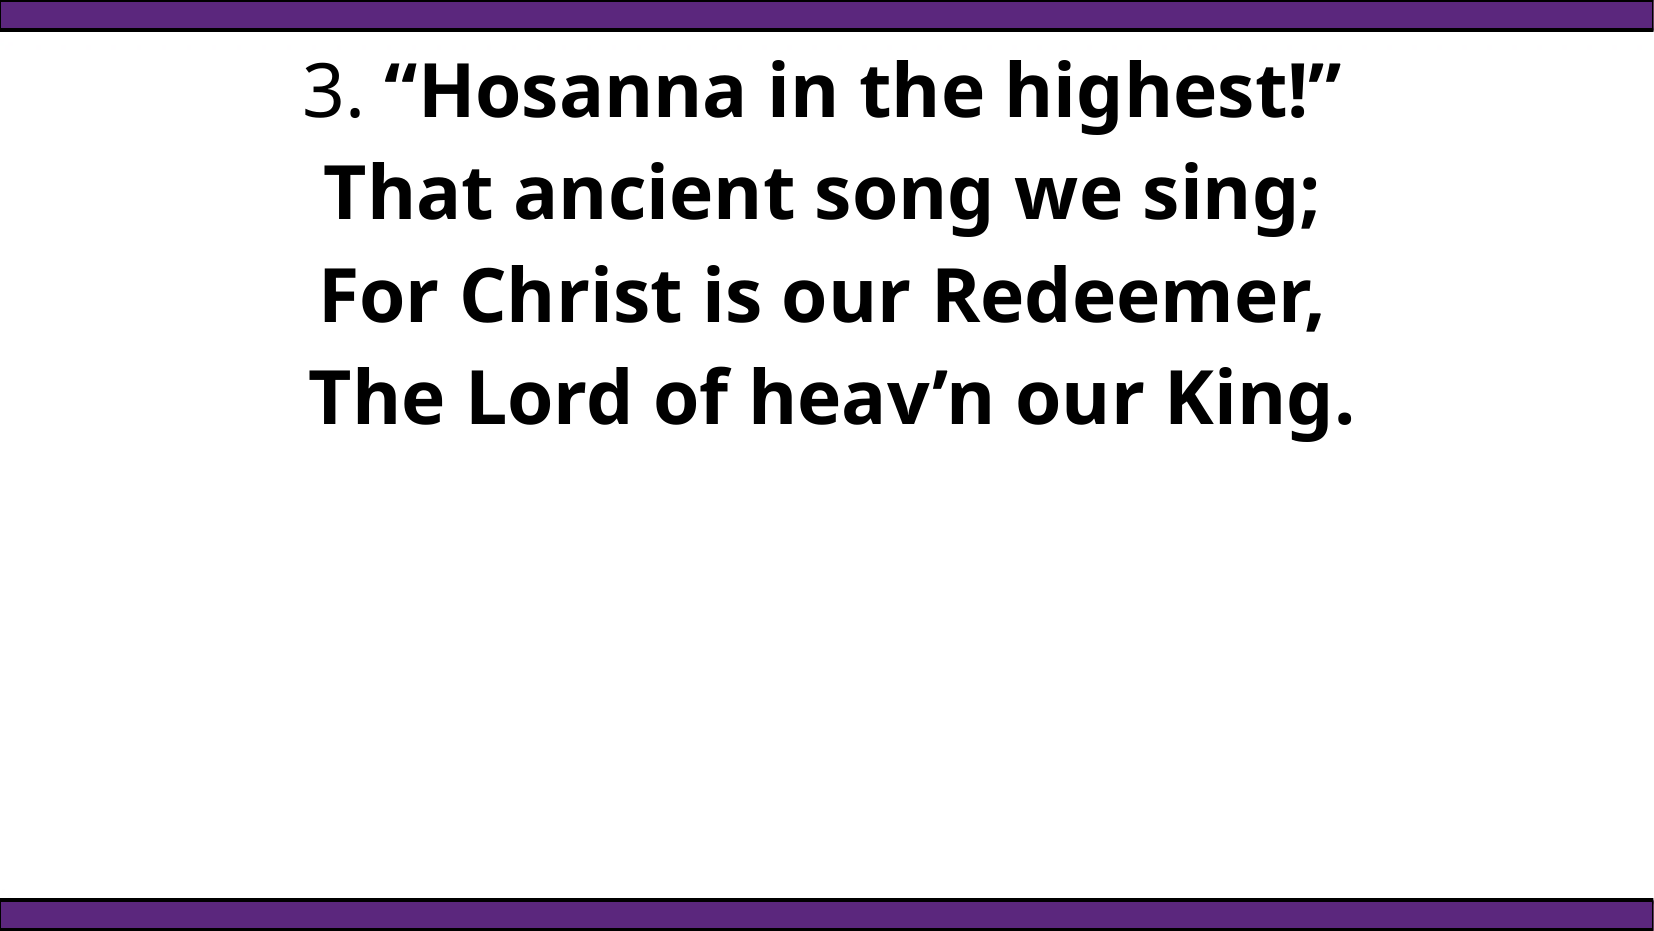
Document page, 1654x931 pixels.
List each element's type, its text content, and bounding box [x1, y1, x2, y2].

text_box [0, 900, 1654, 931]
picture [0, 31, 1654, 900]
text_box [0, 0, 1654, 31]
text_box 3. “Hosanna in the highest!” That ancient song we sing; For Christ is our Redeemer, The Lord of heav’n our King. [75, 30, 1591, 445]
